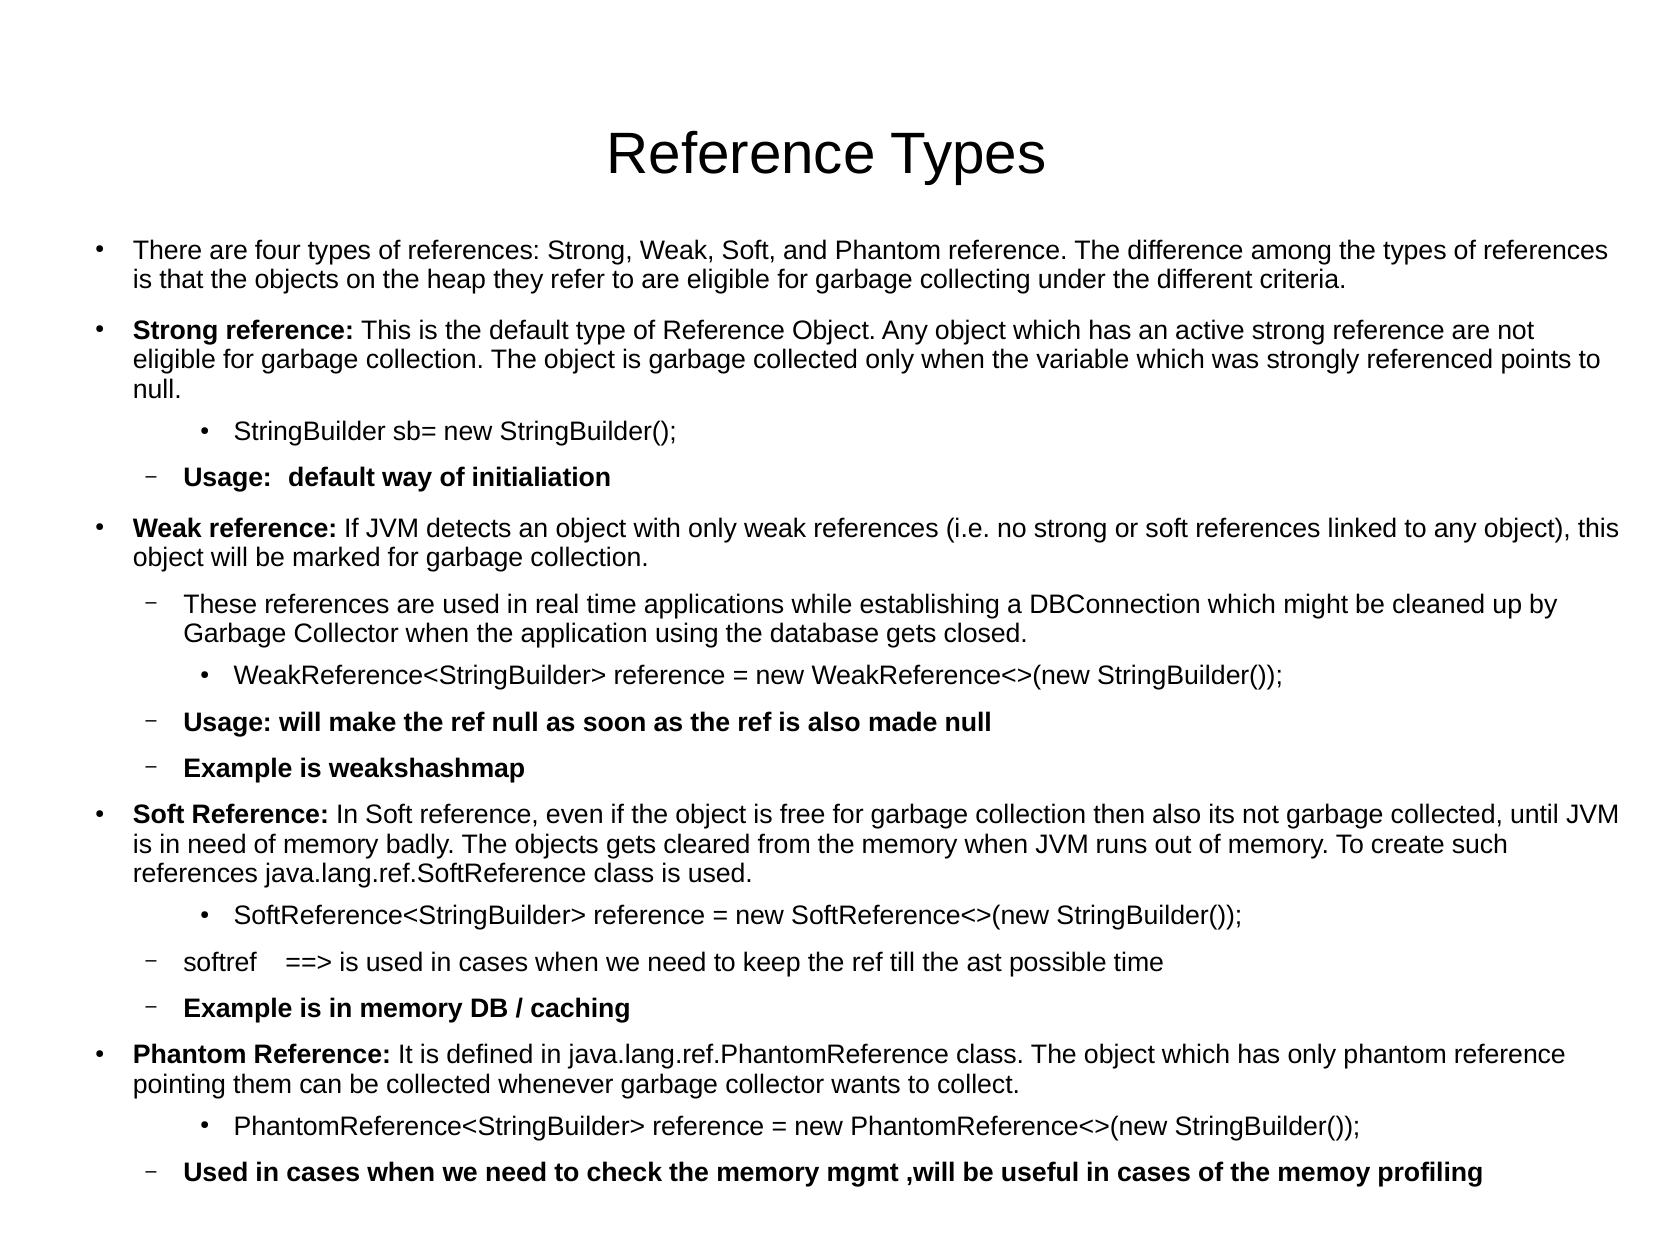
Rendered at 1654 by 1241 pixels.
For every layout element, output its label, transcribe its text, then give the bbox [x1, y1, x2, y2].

list There are four types of references: Strong, Weak, Soft, and Phantom reference. The difference among the types of references is that the objects on the heap they refer to are eligible for garbage collecting under the different criteria. Strong reference: This is the default type of Reference Object. Any object which has an active strong reference are not eligible for garbage collection. The object is garbage collected only when the variable which was strongly referenced points to null. StringBuilder sb= new StringBuilder(); Usage: default way of initialiation Weak reference: If JVM detects an object with only weak references (i.e. no strong or soft references linked to any object), this object will be marked for garbage collection. These references are used in real time applications while establishing a DBConnection which might be cleaned up by Garbage Collector when the application using the database gets closed. WeakReference<StringBuilder> reference = new WeakReference<>(new StringBuilder()); Usage: will make the ref null as soon as the ref is also made null Example is weakshashmap Soft Reference: In Soft reference, even if the object is free for garbage collection then also its not garbage collected, until JVM is in need of memory badly. The objects gets cleared from the memory when JVM runs out of memory. To create such references java.lang.ref.SoftReference class is used. SoftReference<StringBuilder> reference = new SoftReference<>(new StringBuilder()); softref ==> is used in cases when we need to keep the ref till the ast possible time Example is in memory DB / caching Phantom Reference: It is defined in java.lang.ref.PhantomReference class. The object which has only phantom reference pointing them can be collected whenever garbage collector wants to collect. PhantomReference<StringBuilder> reference = new PhantomReference<>(new StringBuilder()); Used in cases when we need to check the memory mgmt ,will be useful in cases of the memoy profiling [82, 235, 1622, 1197]
title Reference Types [82, 49, 1571, 235]
